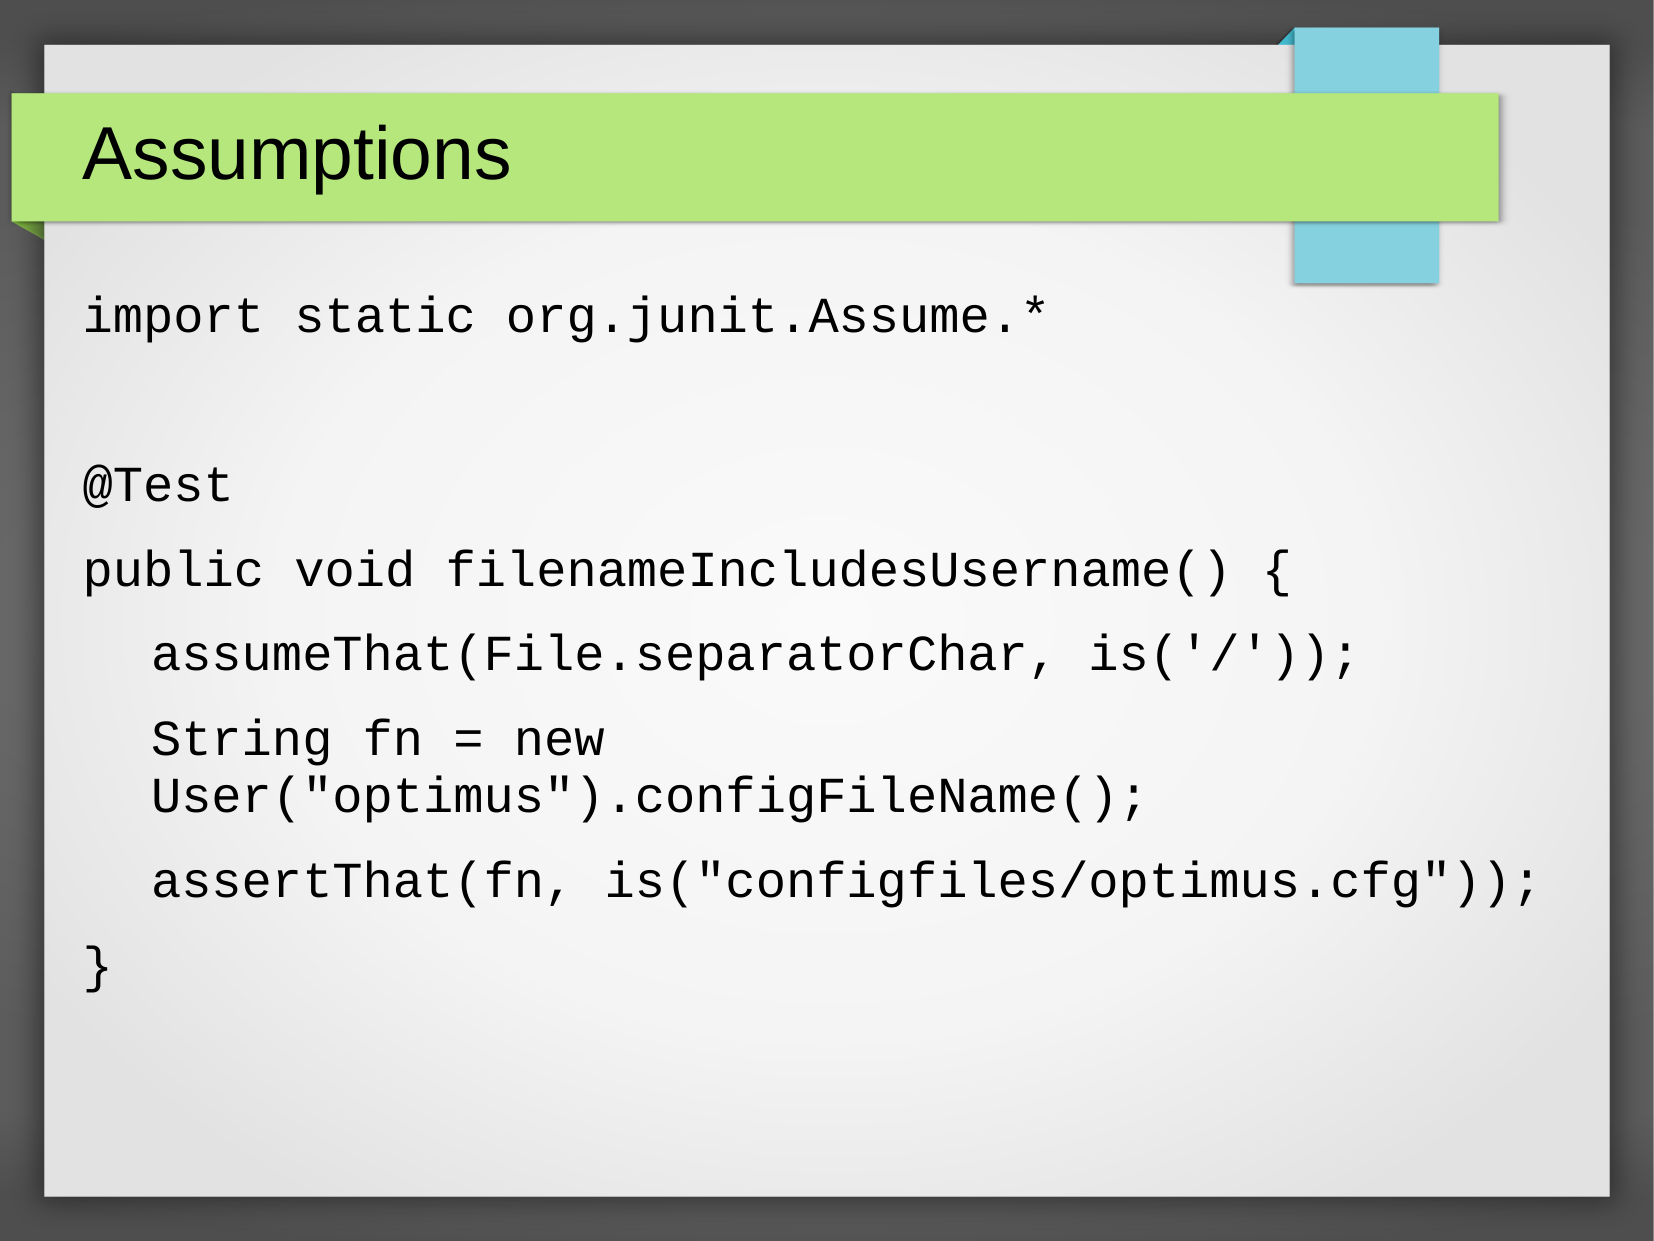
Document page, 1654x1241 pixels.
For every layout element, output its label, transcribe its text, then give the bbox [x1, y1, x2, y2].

list import static org.junit.Assume.* @Test public void filenameIncludesUsername() { assumeThat(File.separatorChar, is('/')); String fn = new User("optimus").configFileName(); assertThat(fn, is("configfiles/optimus.cfg")); } [82, 290, 1571, 1010]
picture [0, 0, 1654, 1241]
title Assumptions [82, 94, 1264, 213]
